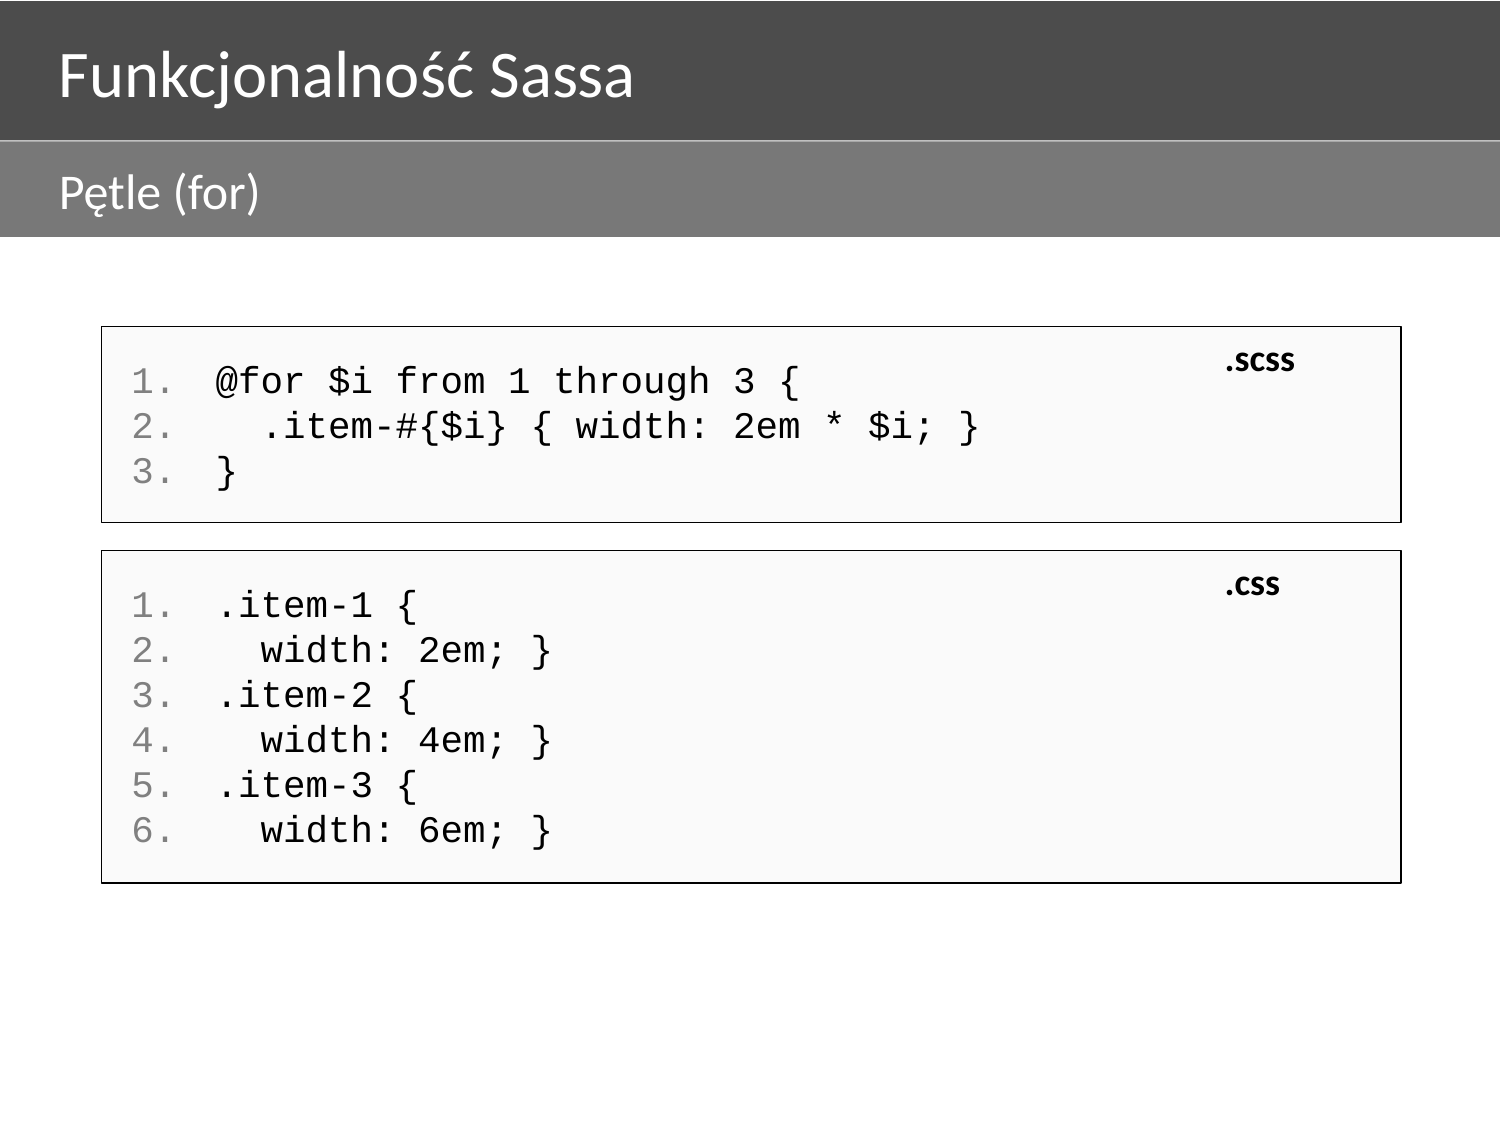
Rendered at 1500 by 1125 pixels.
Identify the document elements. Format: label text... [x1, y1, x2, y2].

text_box Pętle (for) [0, 141, 1500, 237]
text_box .css [1209, 550, 1399, 612]
text_box Funkcjonalność Sassa [0, 1, 1500, 140]
text_box .item-1 { width: 2em; } .item-2 { width: 4em; } .item-3 { width: 6em; } [101, 550, 1401, 883]
text_box .scss [1209, 326, 1399, 388]
text_box @for $i from 1 through 3 { .item-#{$i} { width: 2em * $i; } } [101, 326, 1401, 523]
